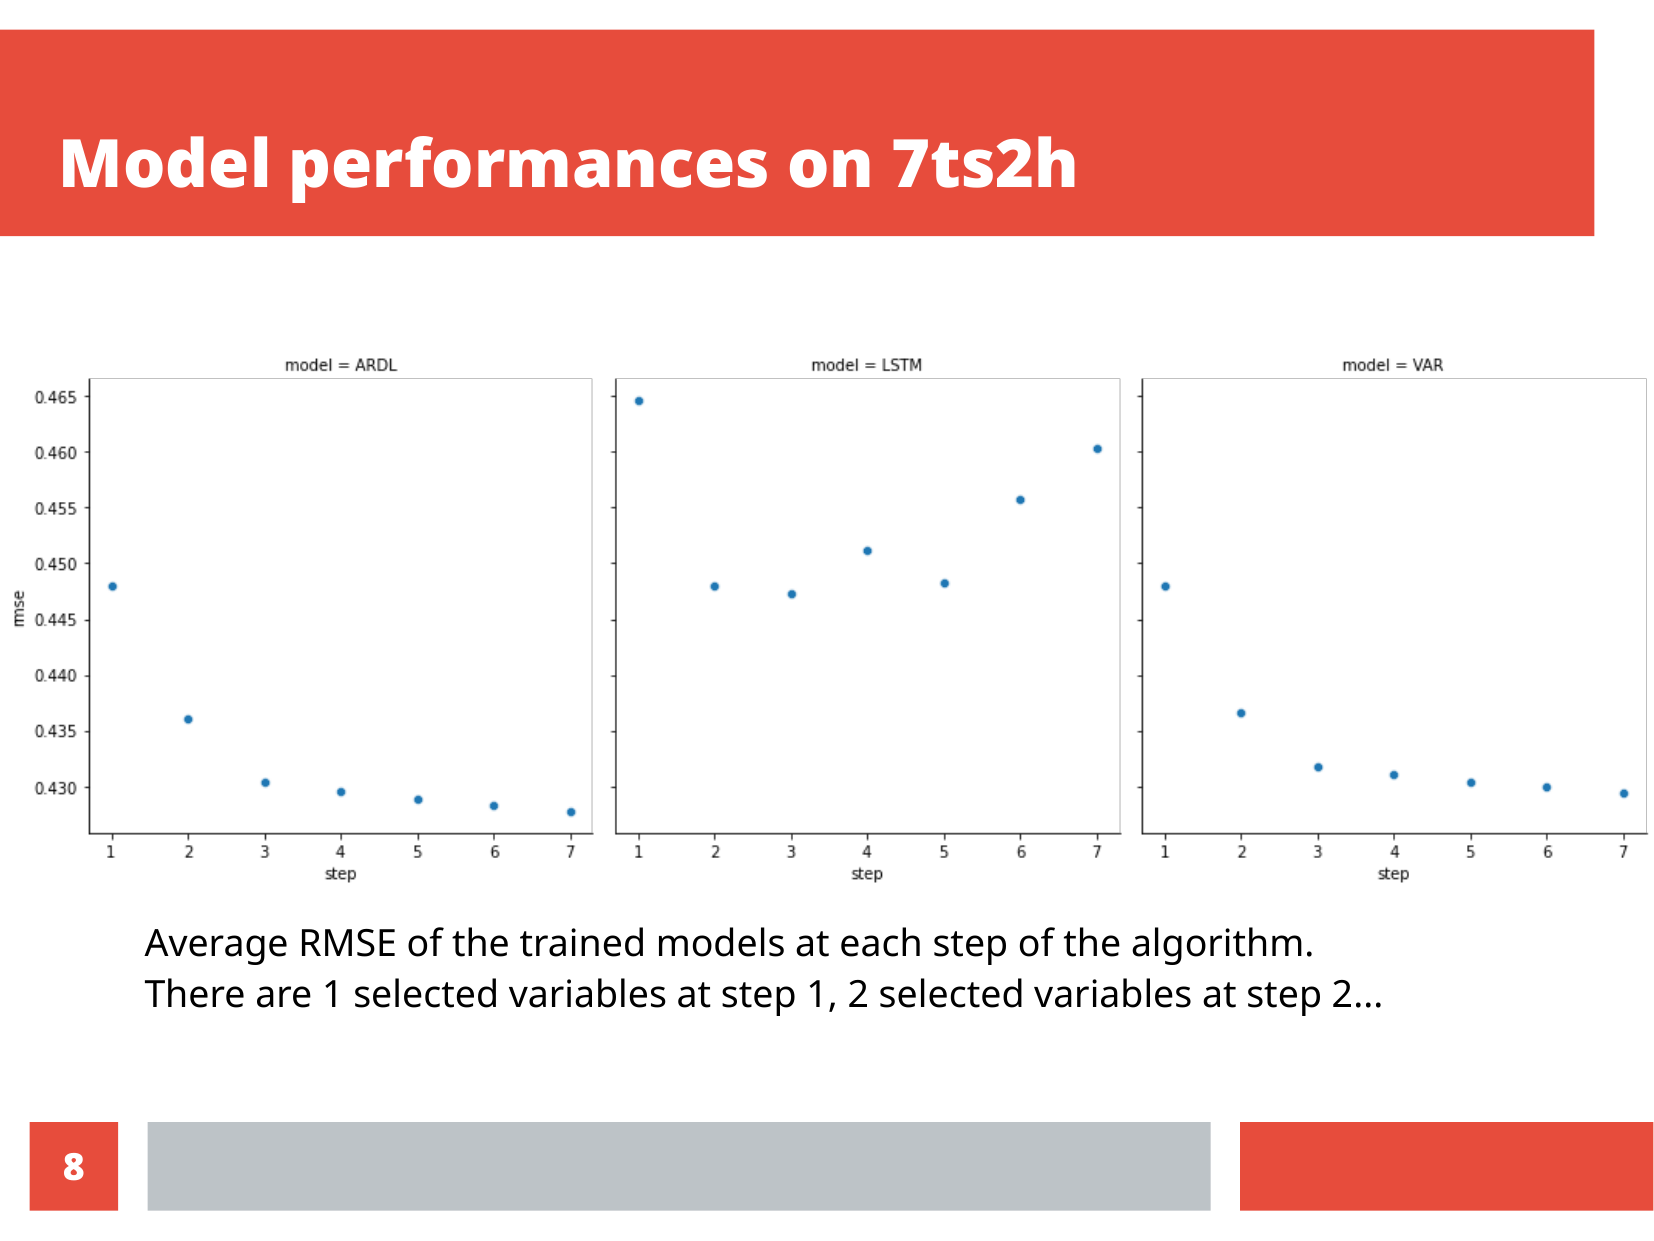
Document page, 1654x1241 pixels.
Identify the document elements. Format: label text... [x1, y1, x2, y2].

title Model performances on 7ts2h [59, 59, 1595, 207]
text_box Average RMSE of the trained models at each step of the algorithm. There are 1 selected variables at step 1, 2 selected variables at step 2... [129, 909, 1522, 1012]
picture [1, 348, 1654, 892]
